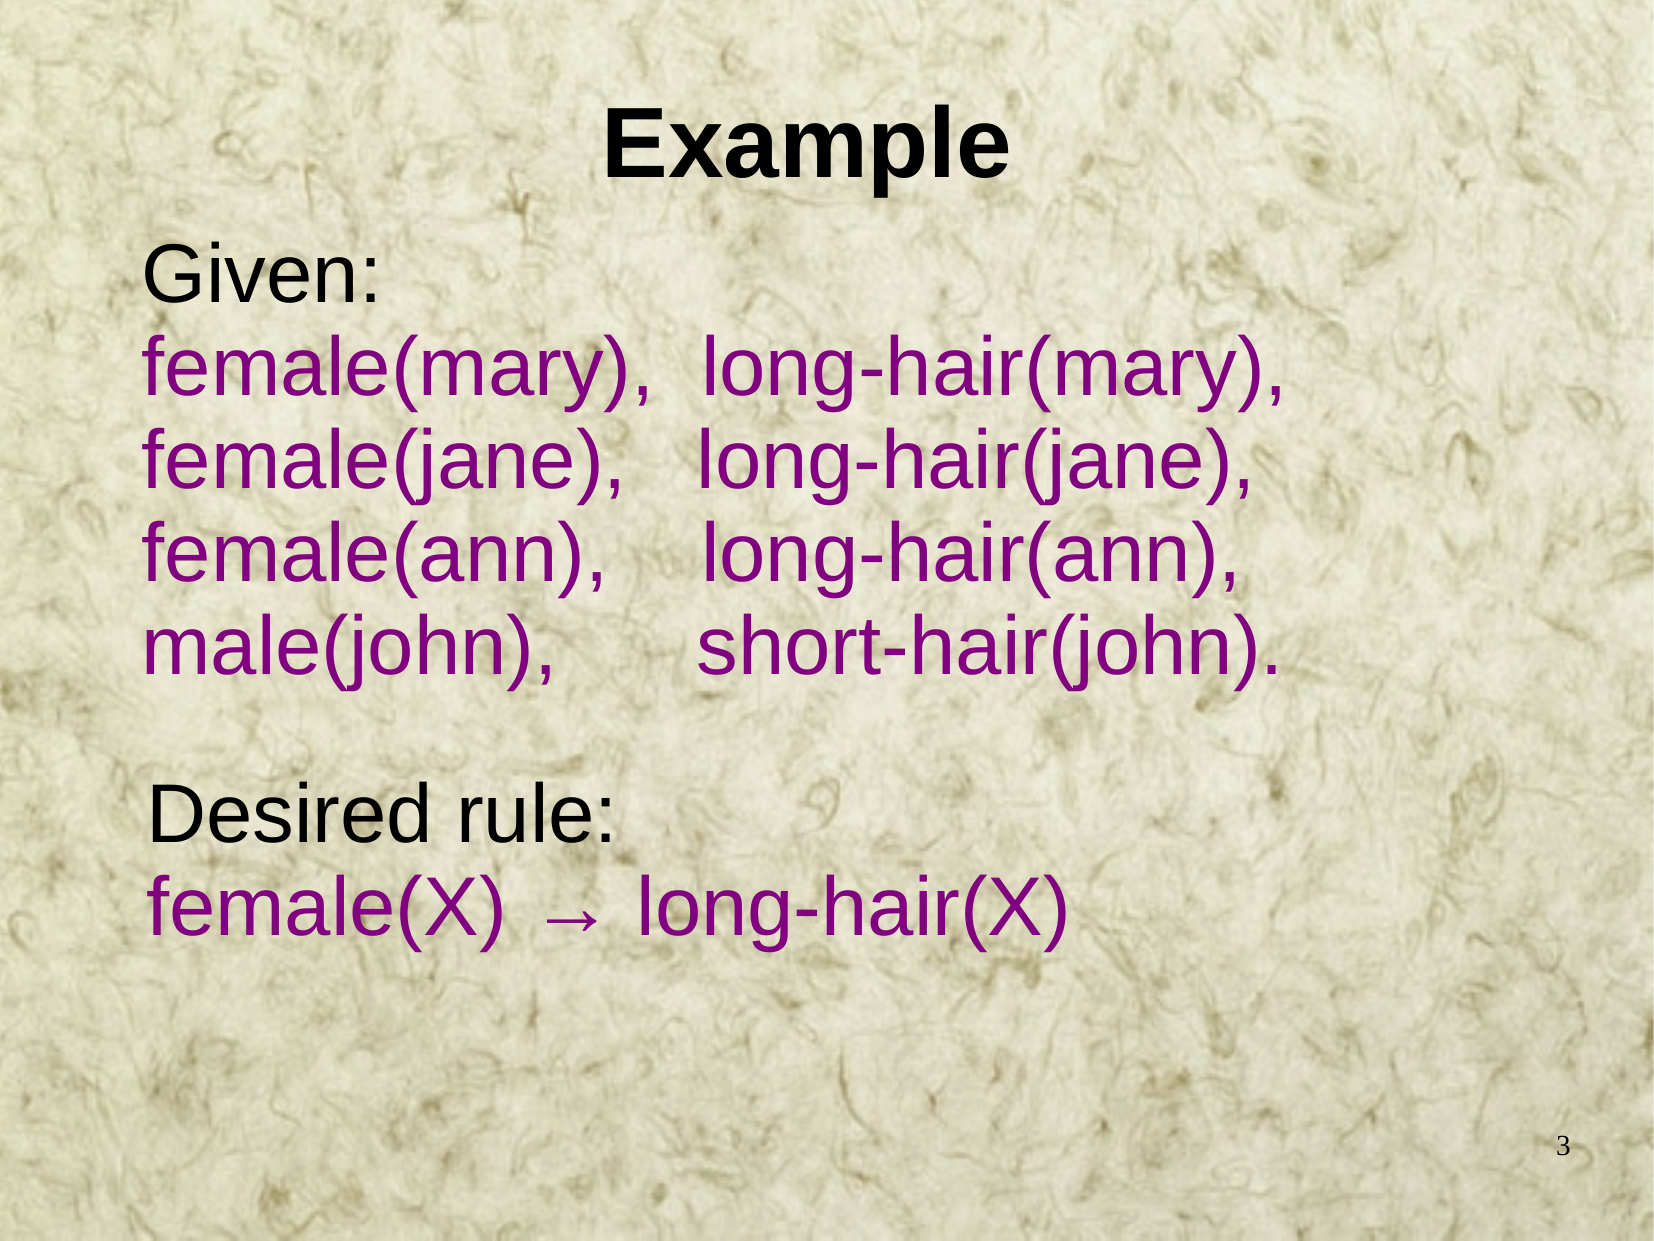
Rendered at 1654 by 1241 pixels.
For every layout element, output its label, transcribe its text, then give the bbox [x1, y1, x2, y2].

picture [0, 0, 1654, 1241]
text_box Example [586, 79, 1078, 219]
text_box Desired rule: female(X) → long-hair(X) [131, 760, 1534, 962]
text_box Given: female(mary), long-hair(mary), female(jane), long-hair(jane), female(ann), long-hair(ann), male(john), short-hair(john). [126, 219, 1529, 700]
